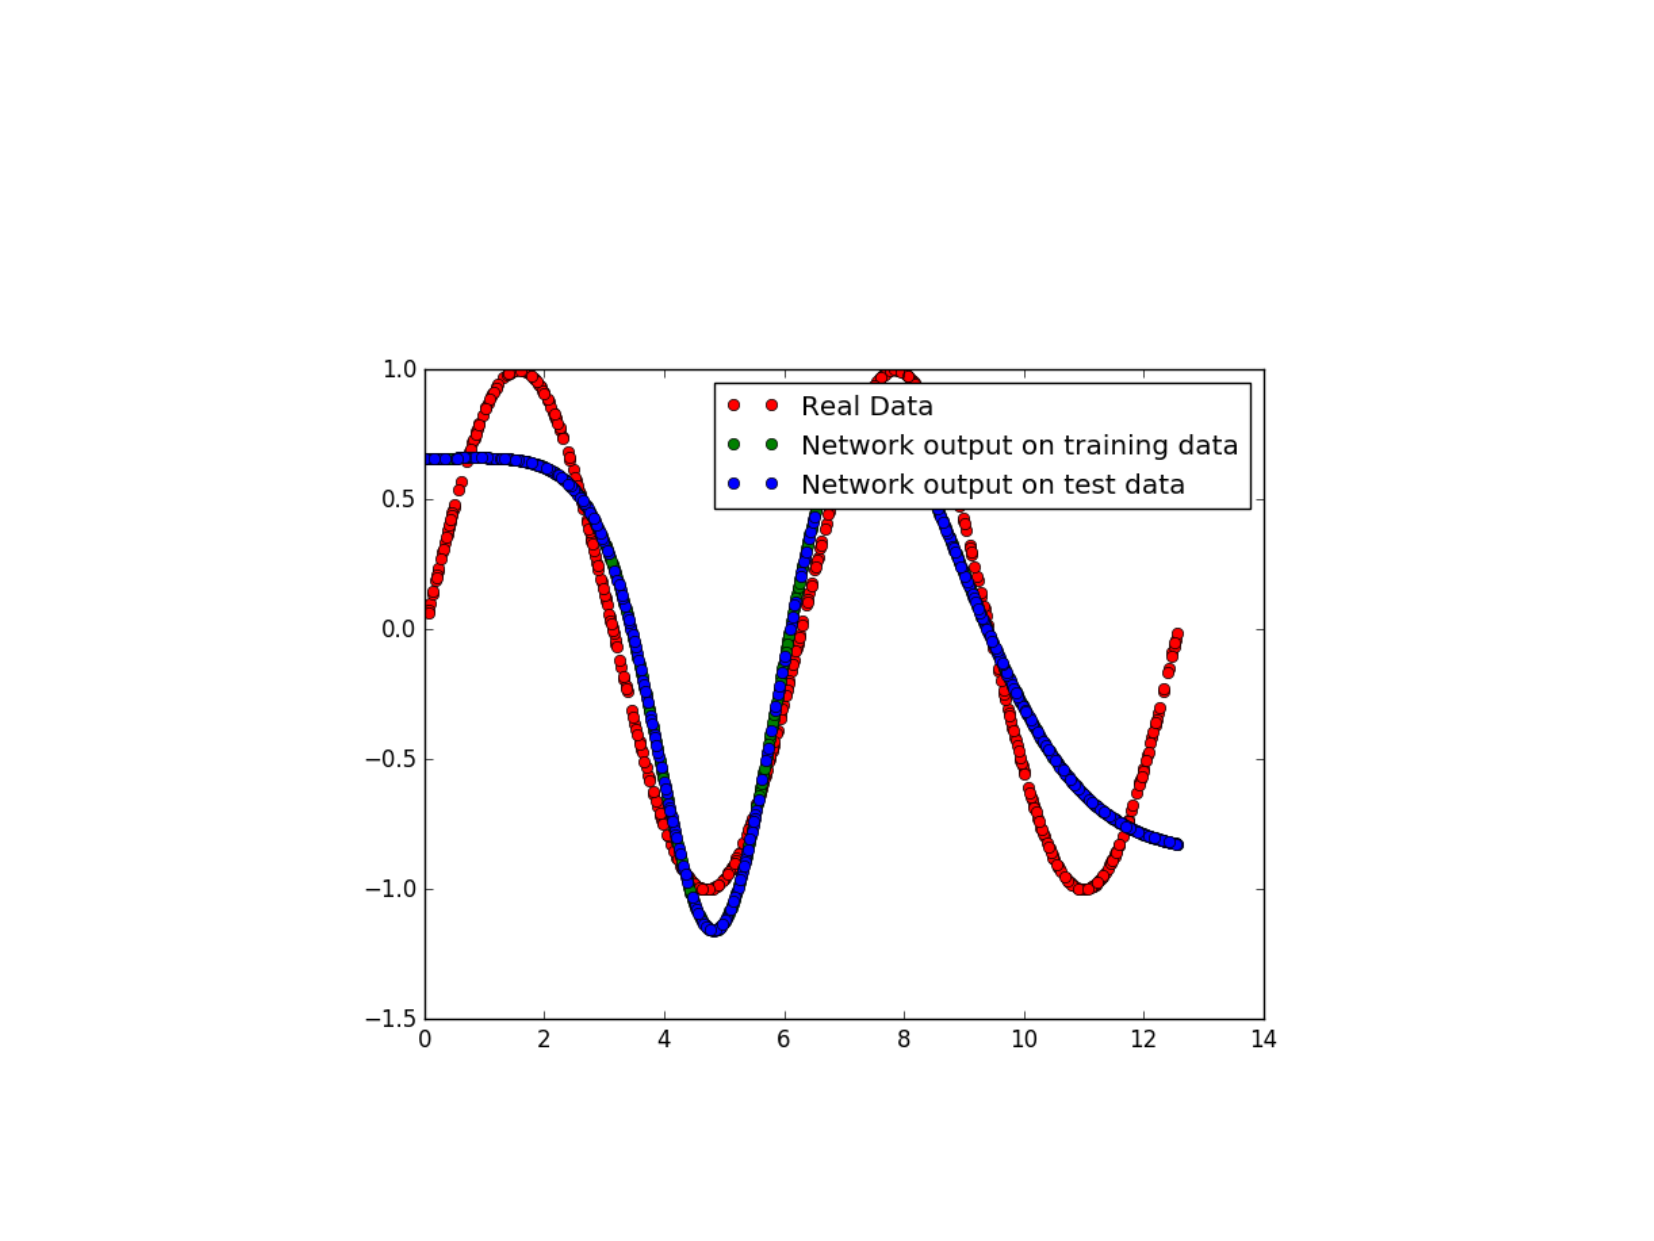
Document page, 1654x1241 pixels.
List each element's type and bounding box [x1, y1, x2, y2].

picture [349, 345, 1291, 1066]
